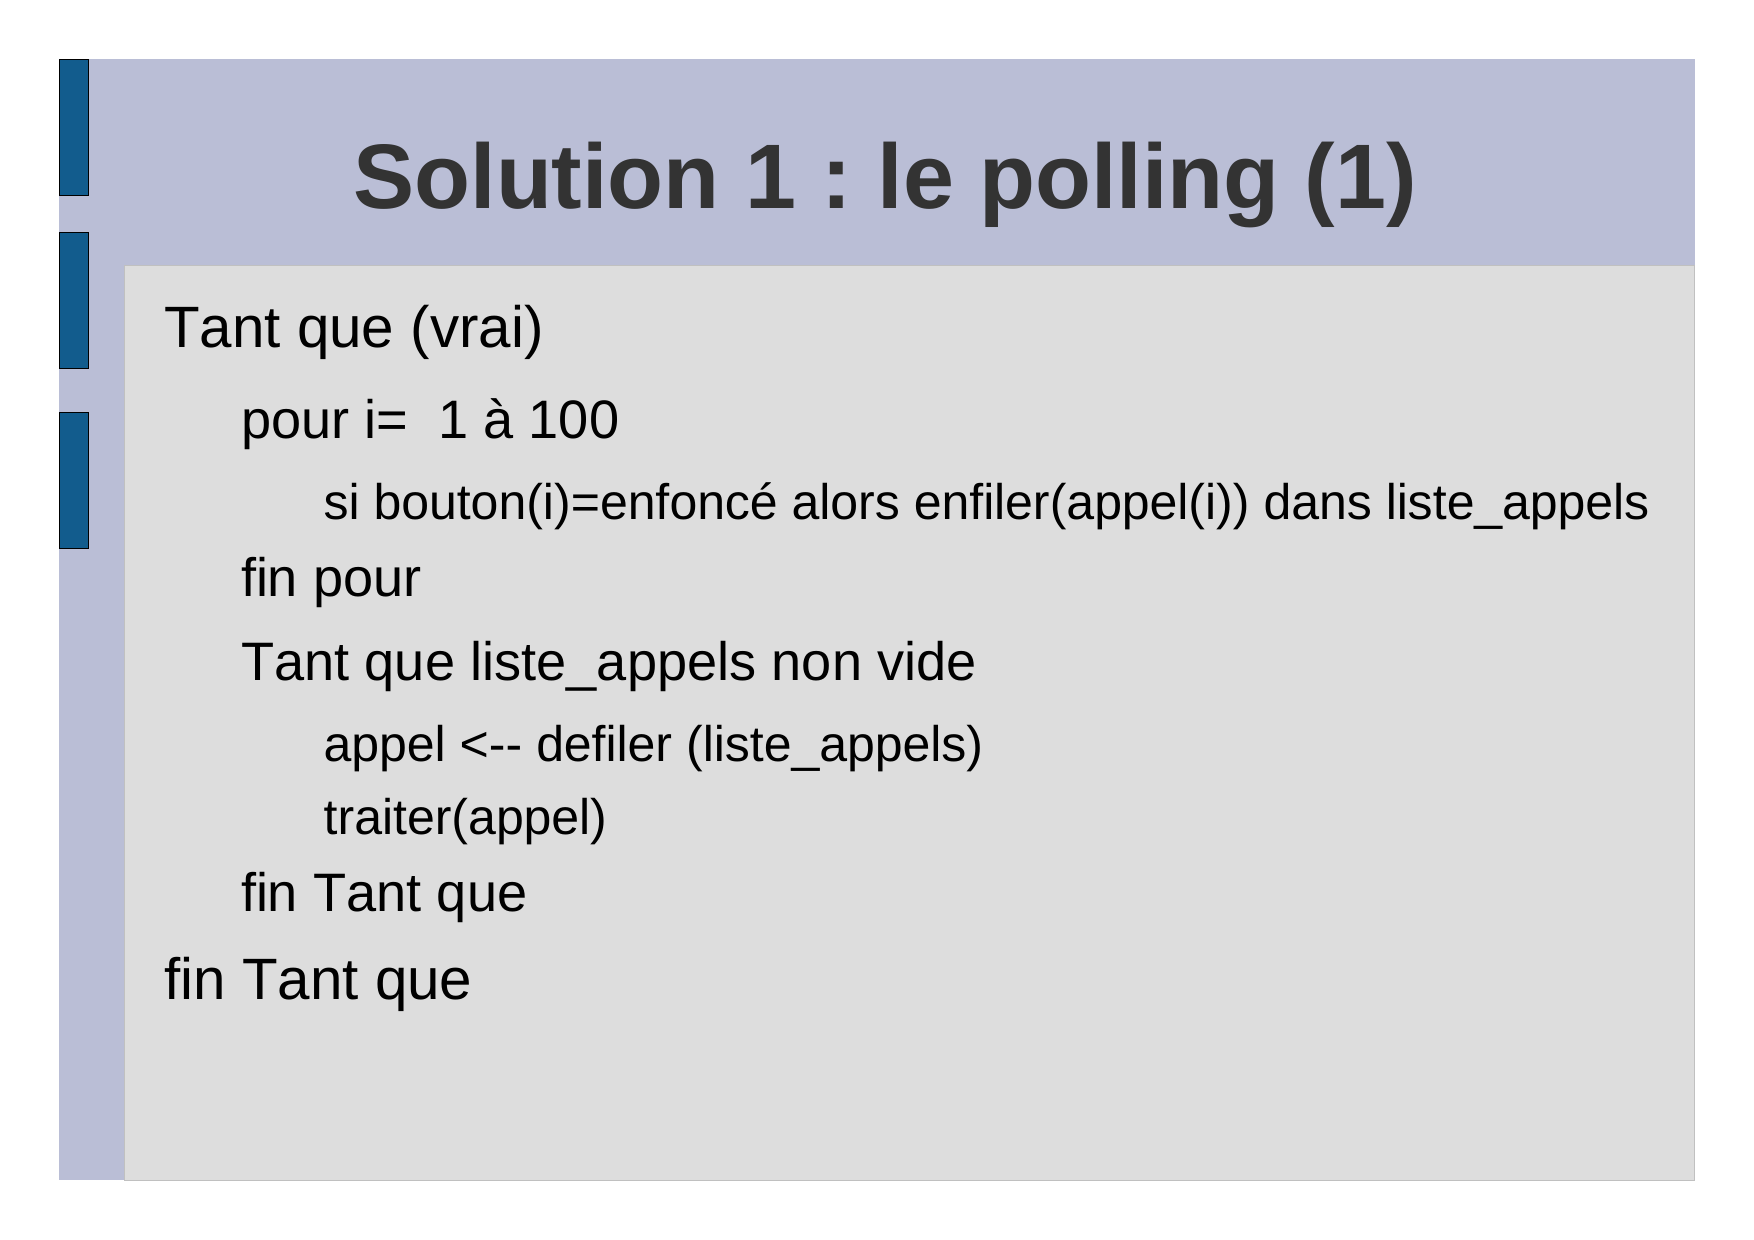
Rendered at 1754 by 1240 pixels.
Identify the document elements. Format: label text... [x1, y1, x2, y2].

list Tant que (vrai) pour i= 1 à 100 si bouton(i)=enfoncé alors enfiler(appel(i)) dans liste_appels fin pour Tant que liste_appels non vide appel <-- defiler (liste_appels) traiter(appel) fin Tant que fin Tant que [146, 295, 1654, 1093]
title Solution 1 : le polling (1) [118, 88, 1654, 266]
